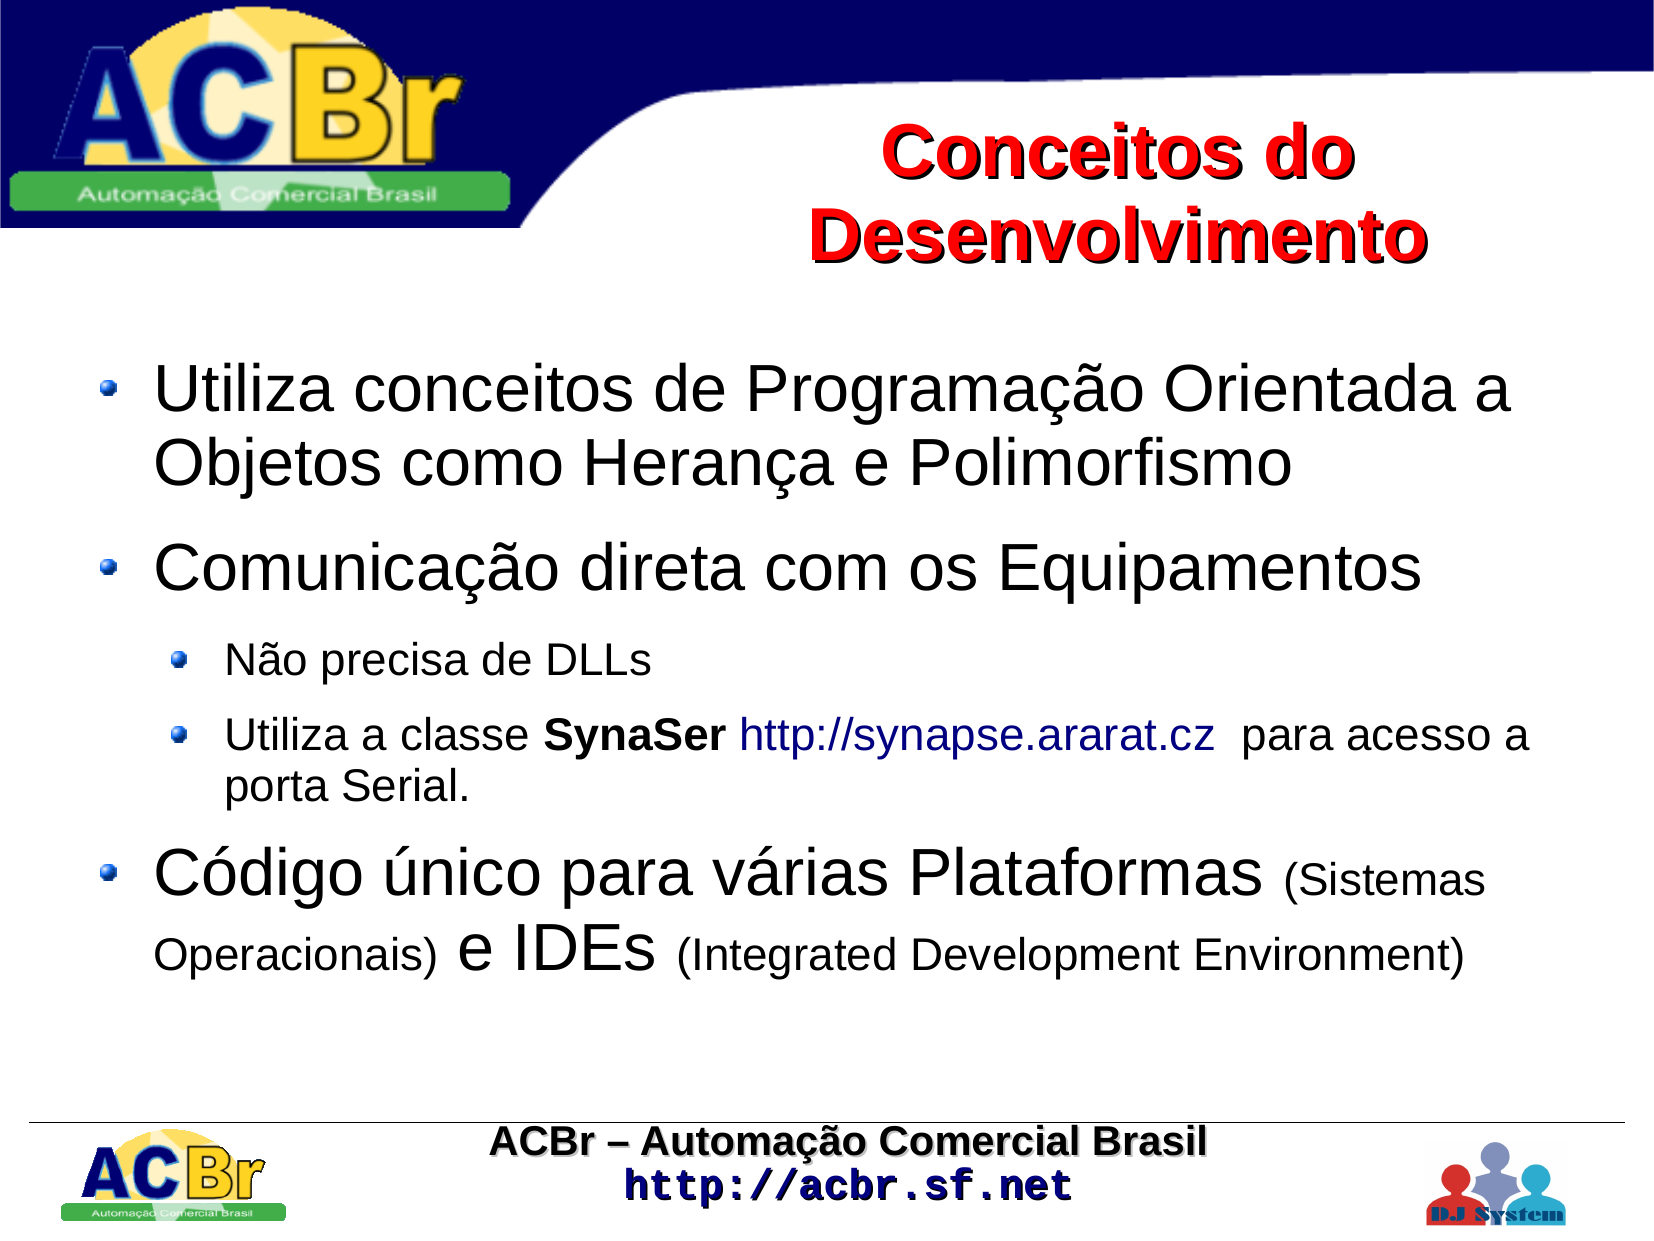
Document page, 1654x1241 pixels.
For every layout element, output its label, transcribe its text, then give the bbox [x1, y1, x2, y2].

picture [1425, 1142, 1569, 1227]
title Conceitos do Desenvolvimento [604, 108, 1631, 277]
list Utiliza conceitos de Programação Orientada a Objetos como Herança e Polimorfismo Comunicação direta com os Equipamentos Não precisa de DLLs Utiliza a classe SynaSer http://synapse.ararat.cz para acesso a porta Serial. Código único para várias Plataformas (Sistemas Operacionais) e IDEs (Integrated Development Environment) [82, 350, 1571, 1109]
picture [0, 0, 1654, 228]
picture [59, 1127, 287, 1224]
